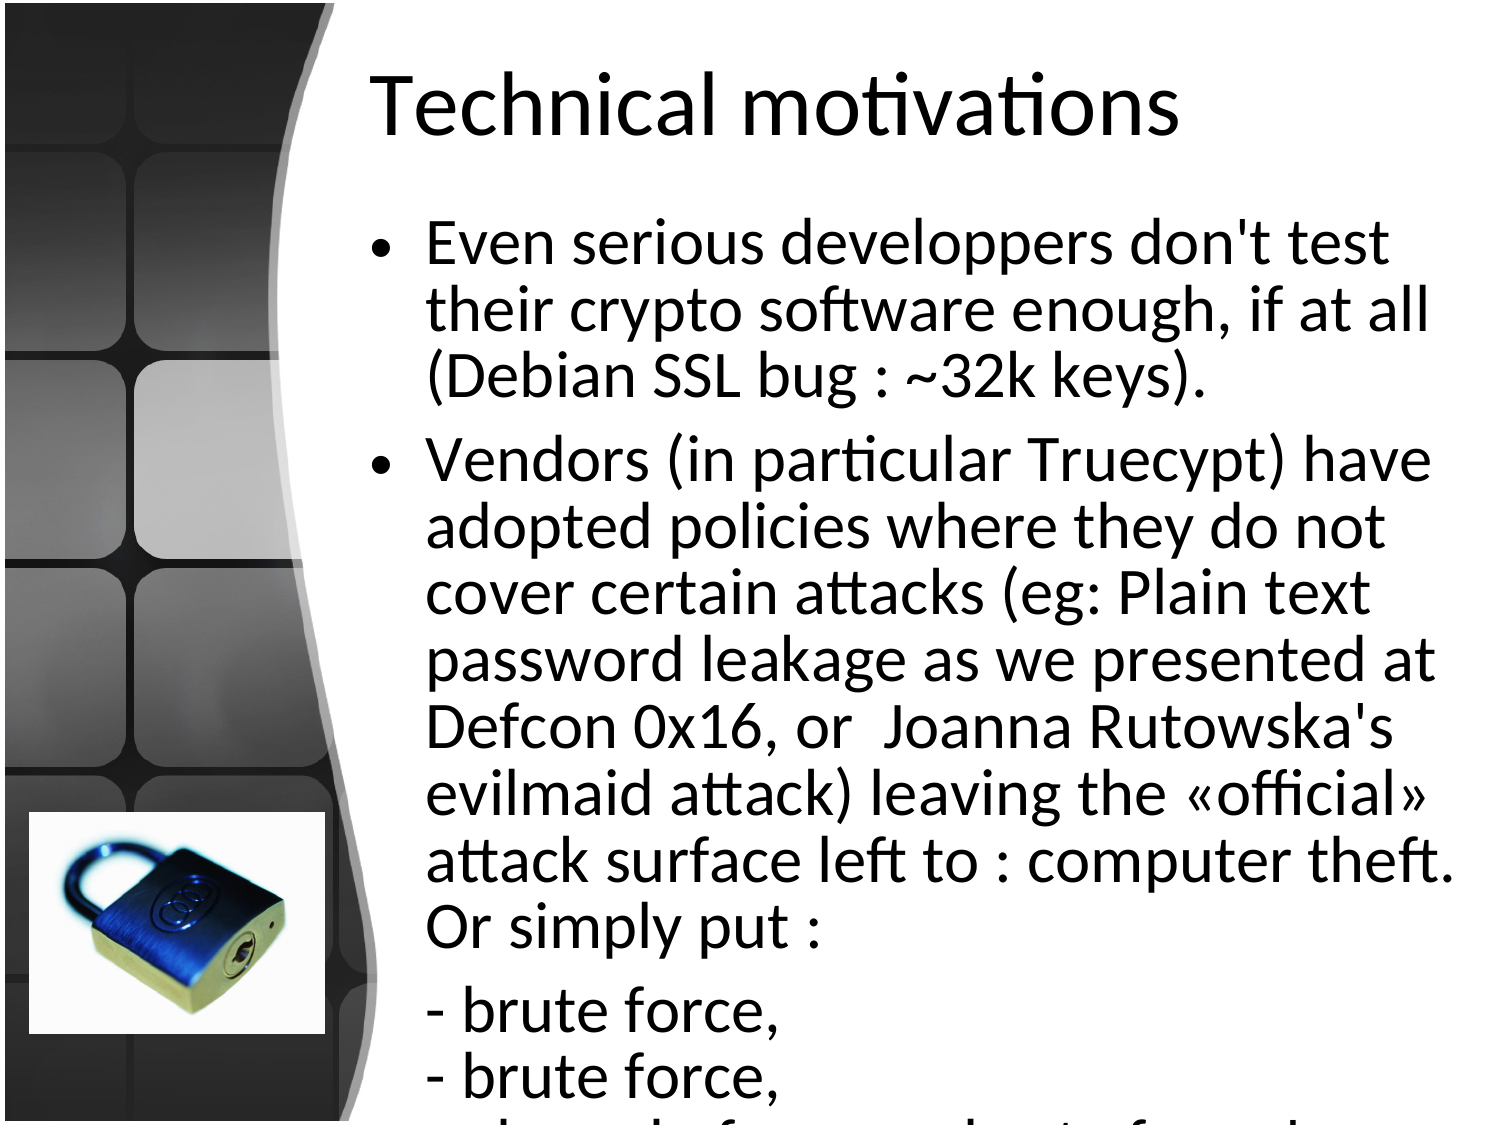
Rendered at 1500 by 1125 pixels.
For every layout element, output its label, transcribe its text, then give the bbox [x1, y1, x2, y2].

list Even serious developpers don't test their crypto software enough, if at all (Debian SSL bug : ~32k keys). Vendors (in particular Truecypt) have adopted policies where they do not cover certain attacks (eg: Plain text password leakage as we presented at Defcon 0x16, or Joanna Rutowska's evilmaid attack) leaving the «official» attack surface left to : computer theft. Or simply put : - brute force, - brute force, - oh, and of course, brute force ! [354, 206, 1477, 1093]
title Technical motivations [354, 19, 1440, 206]
picture [0, 0, 1500, 1125]
